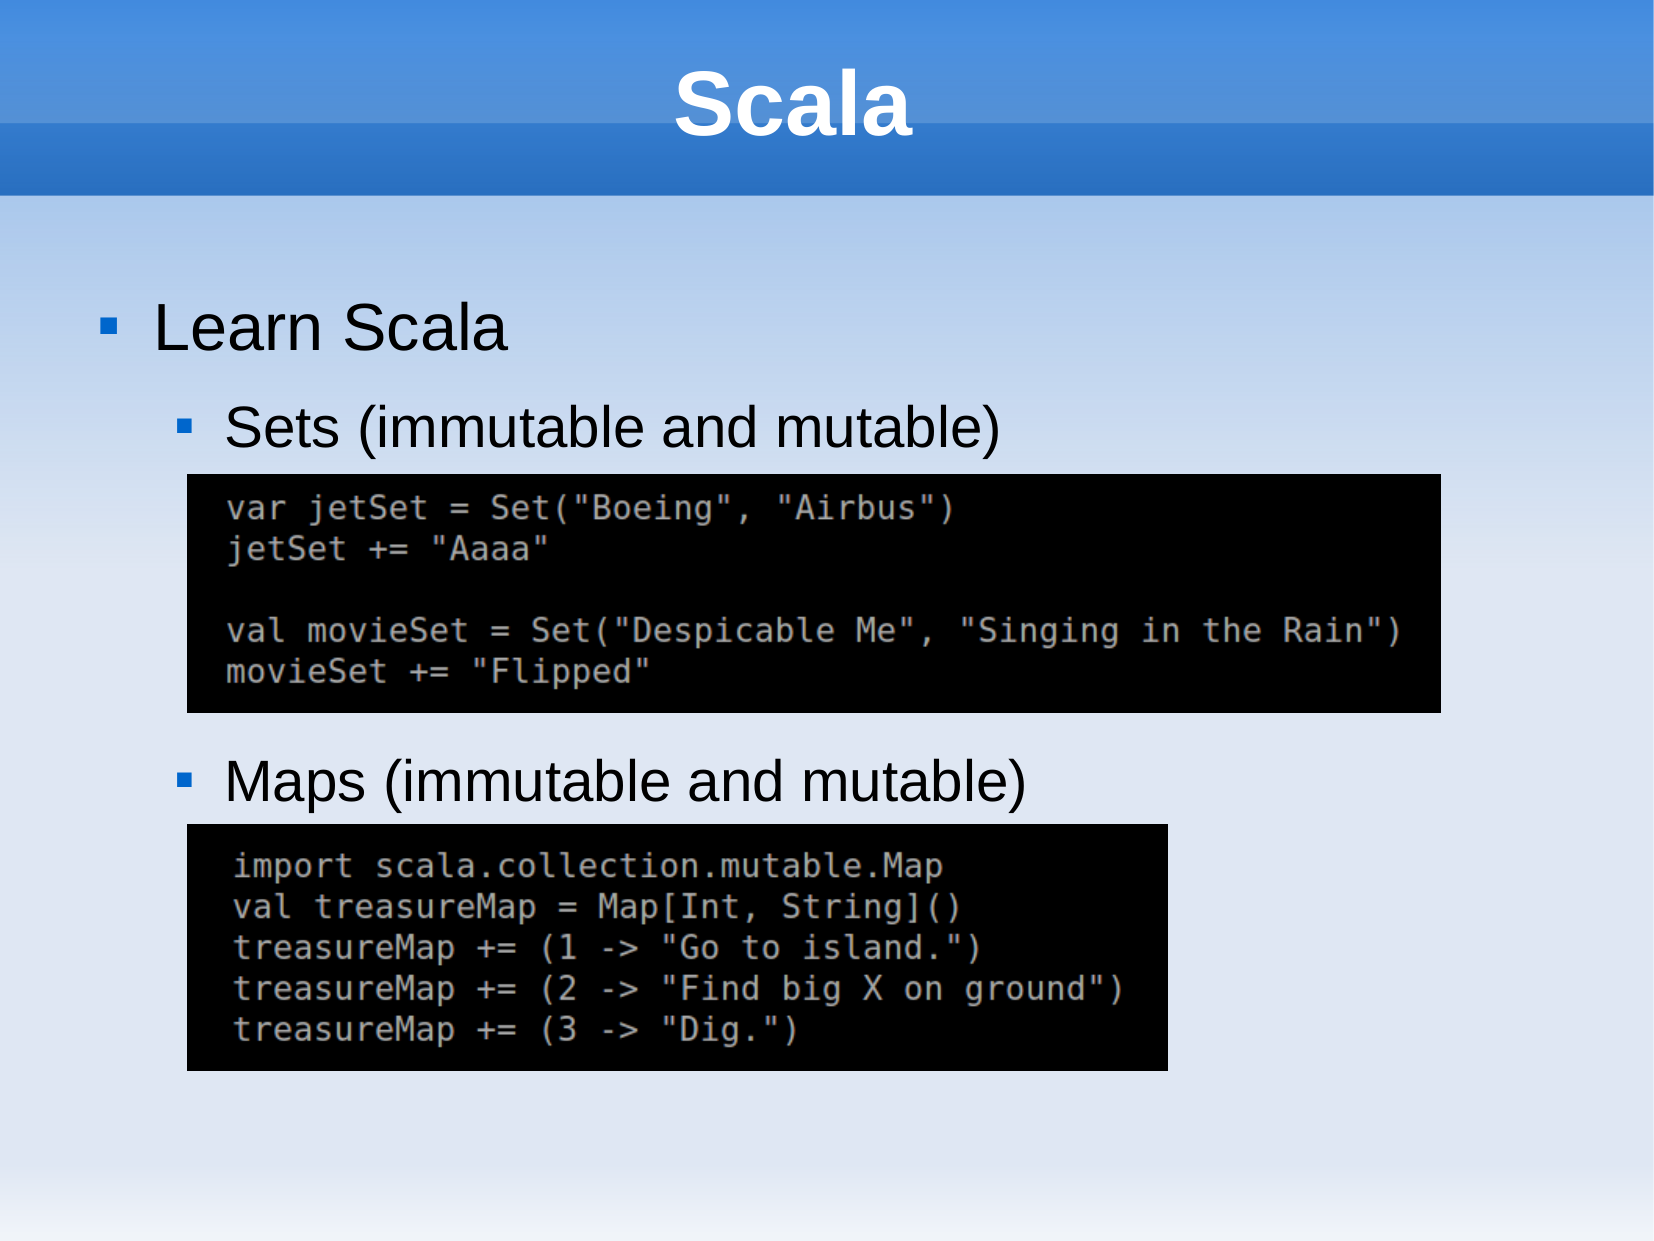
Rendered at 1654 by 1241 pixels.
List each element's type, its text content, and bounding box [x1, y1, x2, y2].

title Scala [76, 0, 1565, 208]
list Learn Scala Sets (immutable and mutable) Maps (immutable and mutable) [82, 290, 1571, 1109]
picture [0, 0, 1654, 1241]
